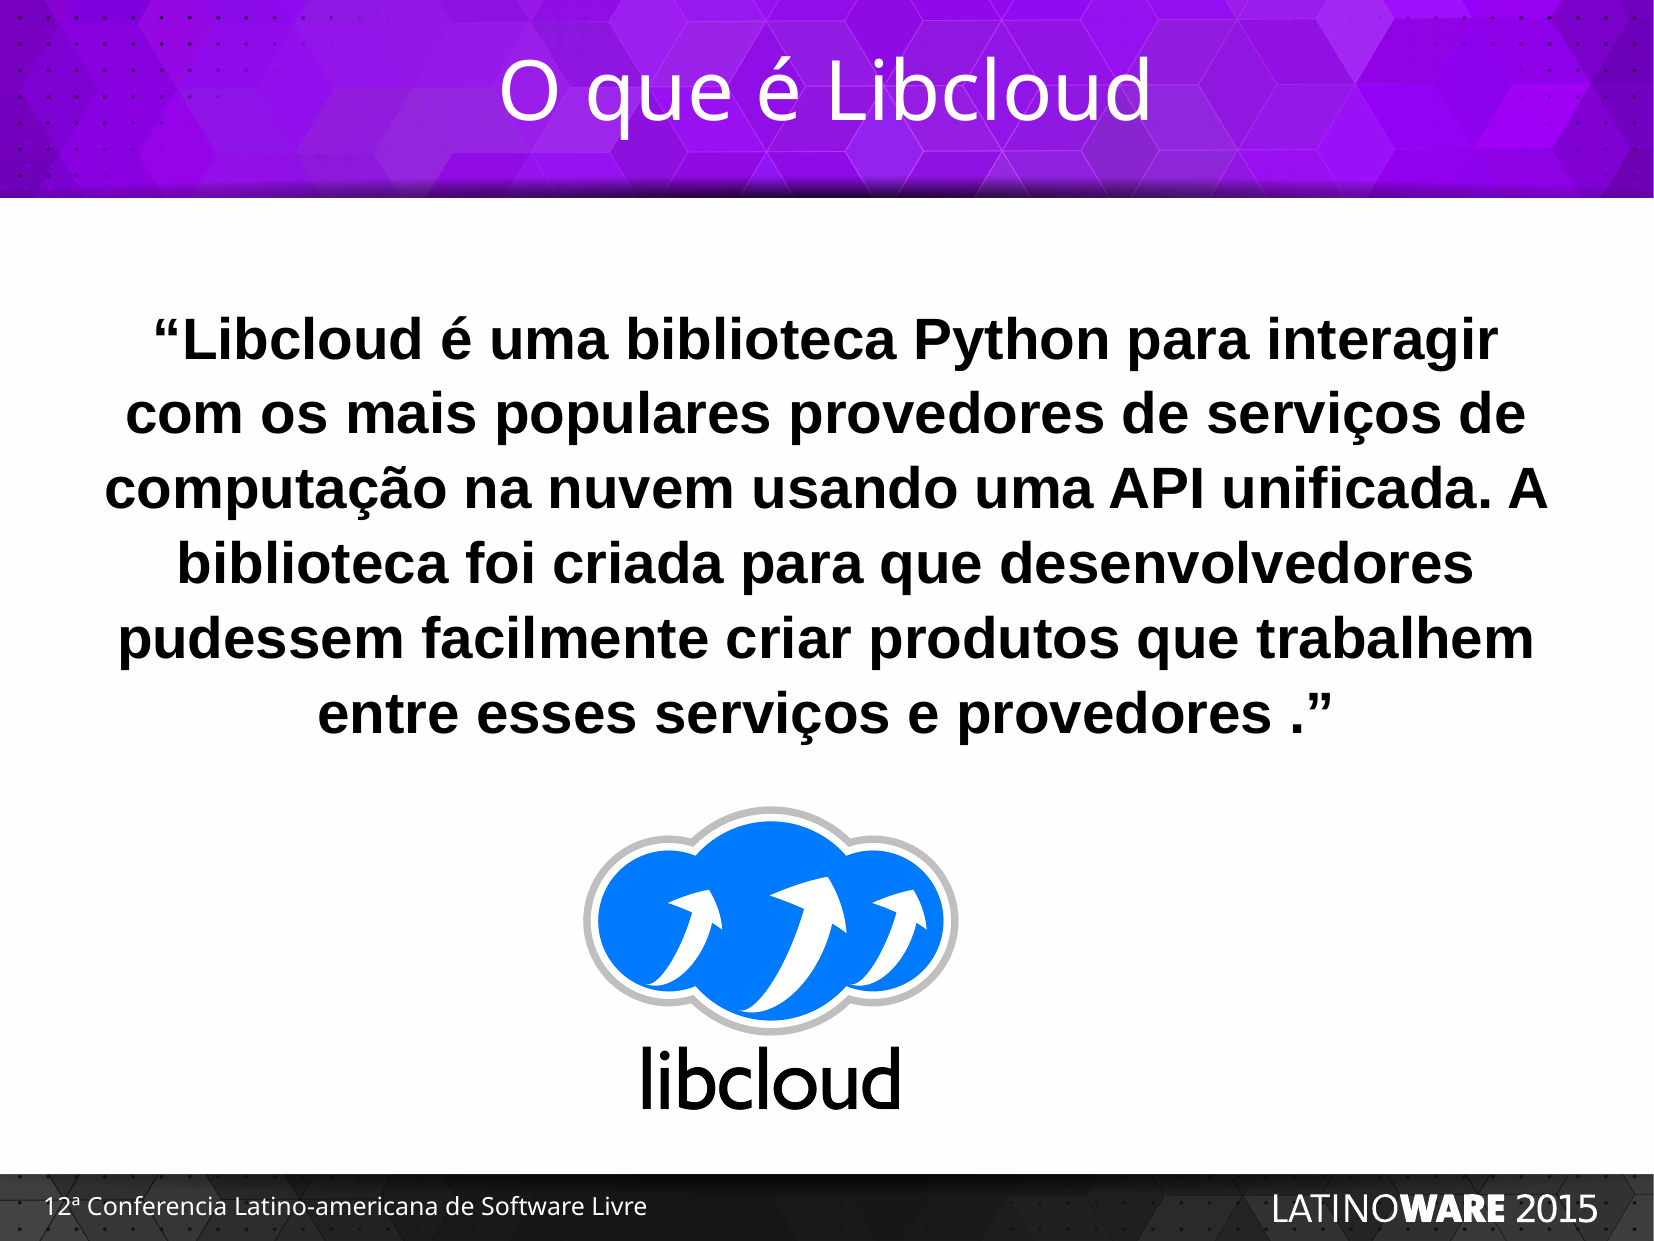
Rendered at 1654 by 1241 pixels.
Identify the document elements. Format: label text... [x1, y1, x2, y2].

picture [0, 0, 1654, 1241]
text_box “Libcloud é uma biblioteca Python para interagir com os mais populares provedores de serviços de computação na nuvem usando uma API unificada. A biblioteca foi criada para que desenvolvedores pudessem facilmente criar produtos que trabalhem entre esses serviços e provedores .” [82, 289, 1571, 1081]
text_box 12ª Conferencia Latino-americana de Software Livre [28, 1181, 1127, 1239]
text_box O que é Libcloud [94, 23, 1560, 152]
